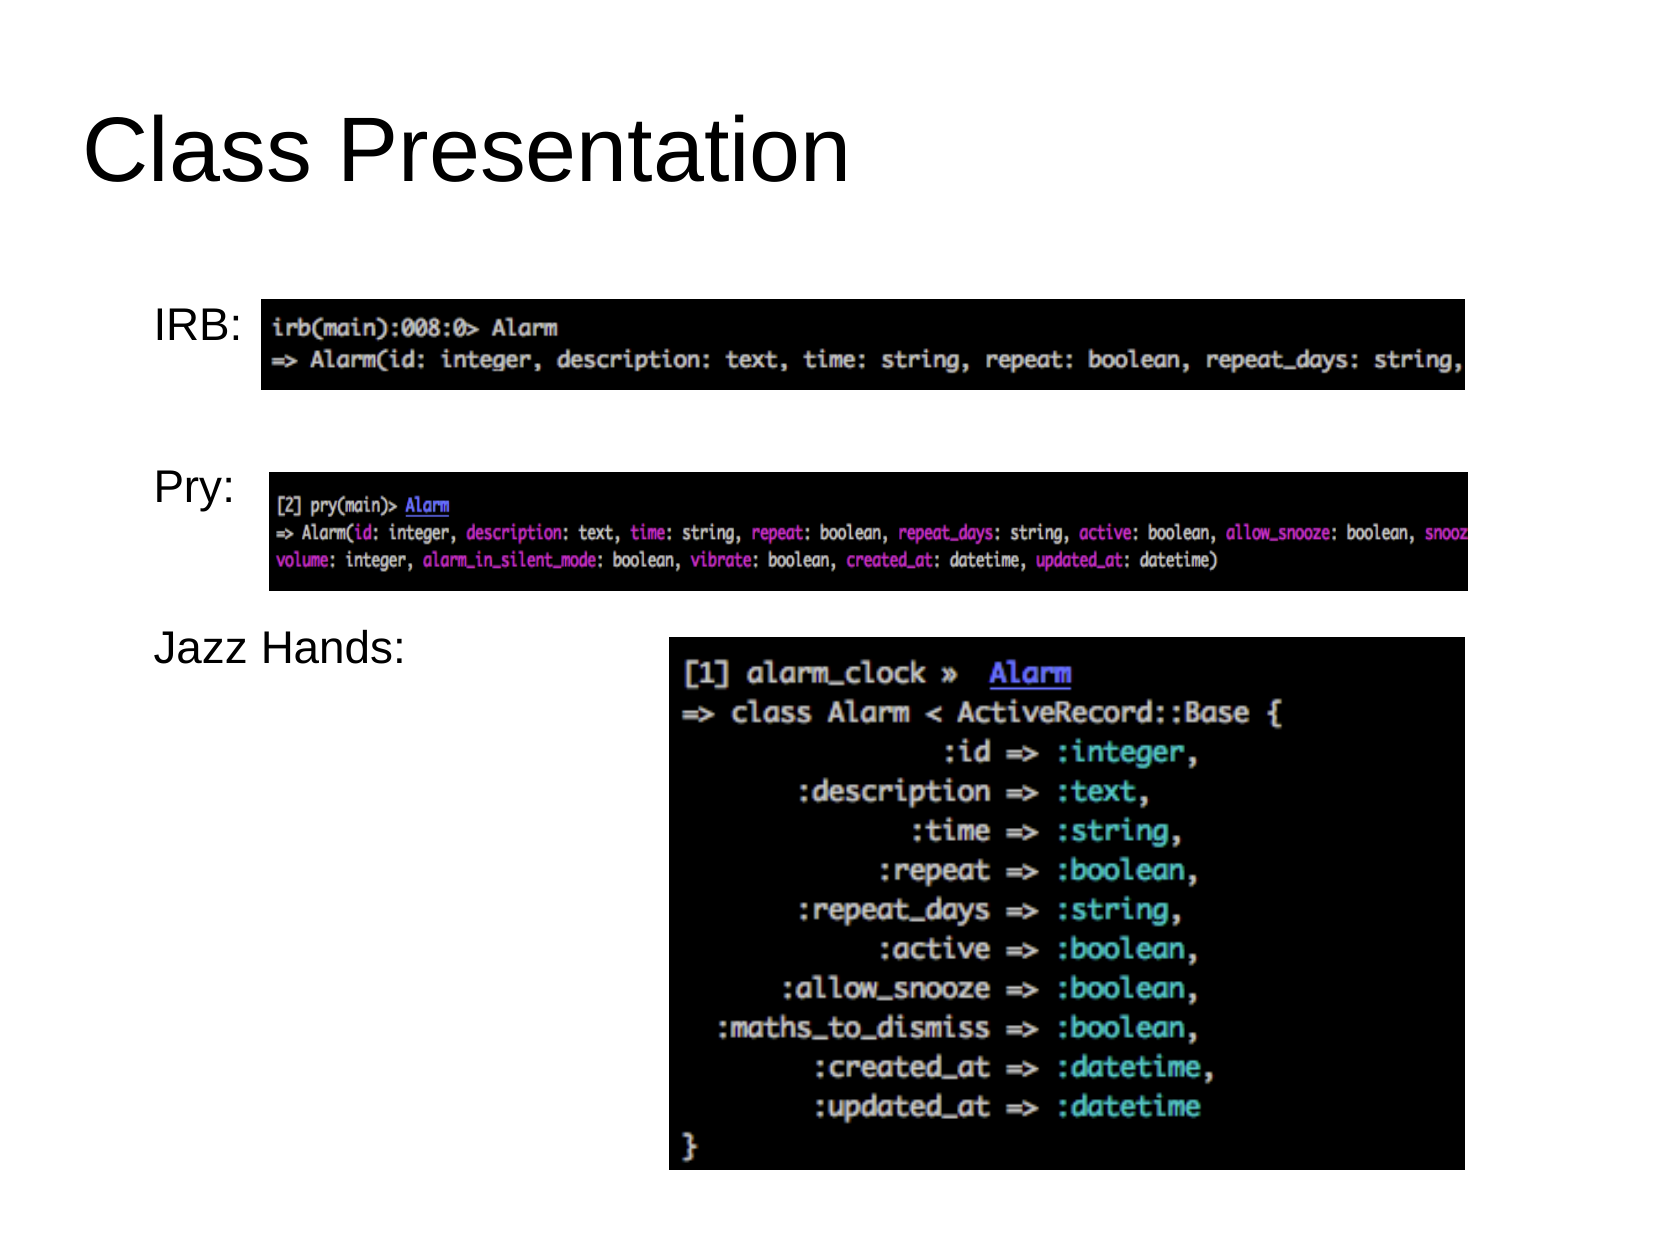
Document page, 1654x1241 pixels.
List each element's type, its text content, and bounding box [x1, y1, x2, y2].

picture [669, 637, 1465, 1170]
title Class Presentation [82, 47, 1235, 252]
picture [261, 299, 1465, 390]
picture [269, 472, 1468, 591]
list IRB: Pry: Jazz Hands: [82, 299, 809, 1019]
